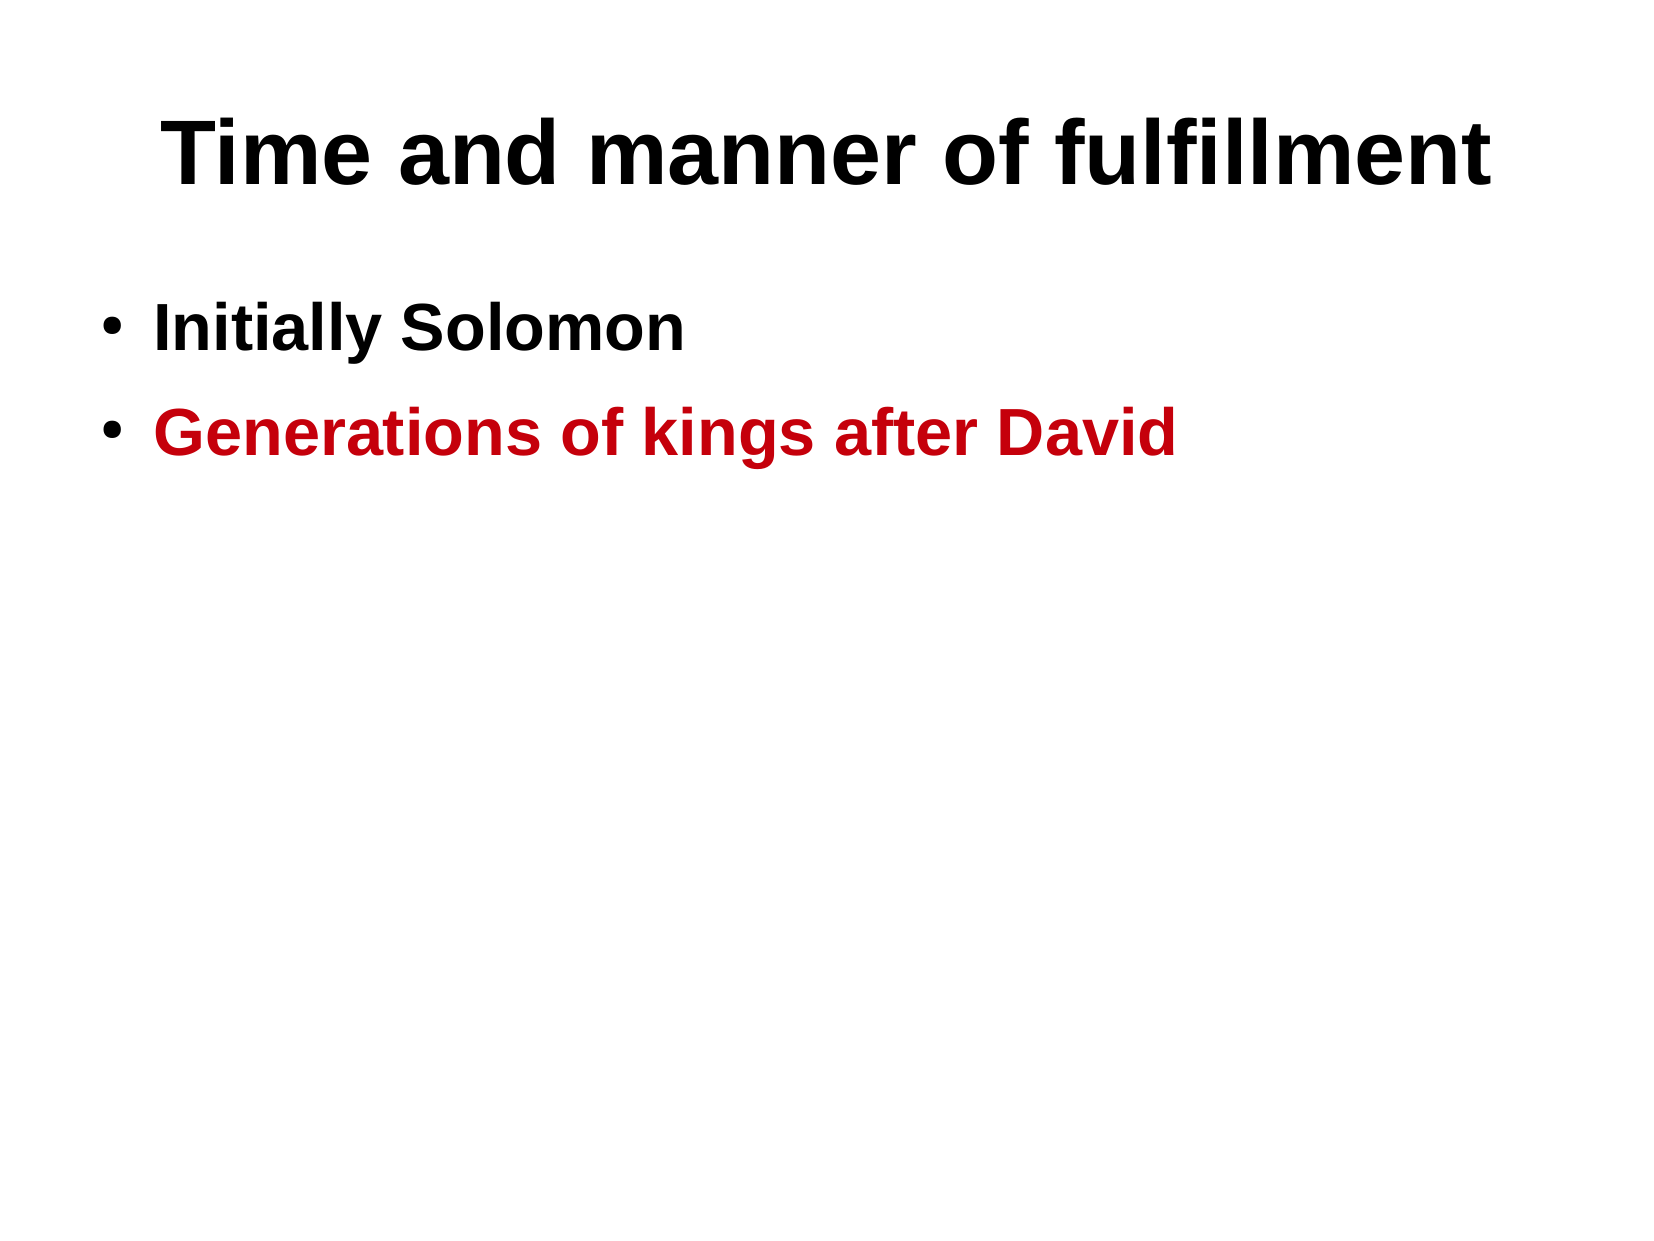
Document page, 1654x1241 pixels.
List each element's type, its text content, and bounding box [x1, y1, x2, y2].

title Time and manner of fulfillment [82, 49, 1571, 257]
list Initially Solomon Generations of kings after David [82, 290, 1571, 1109]
